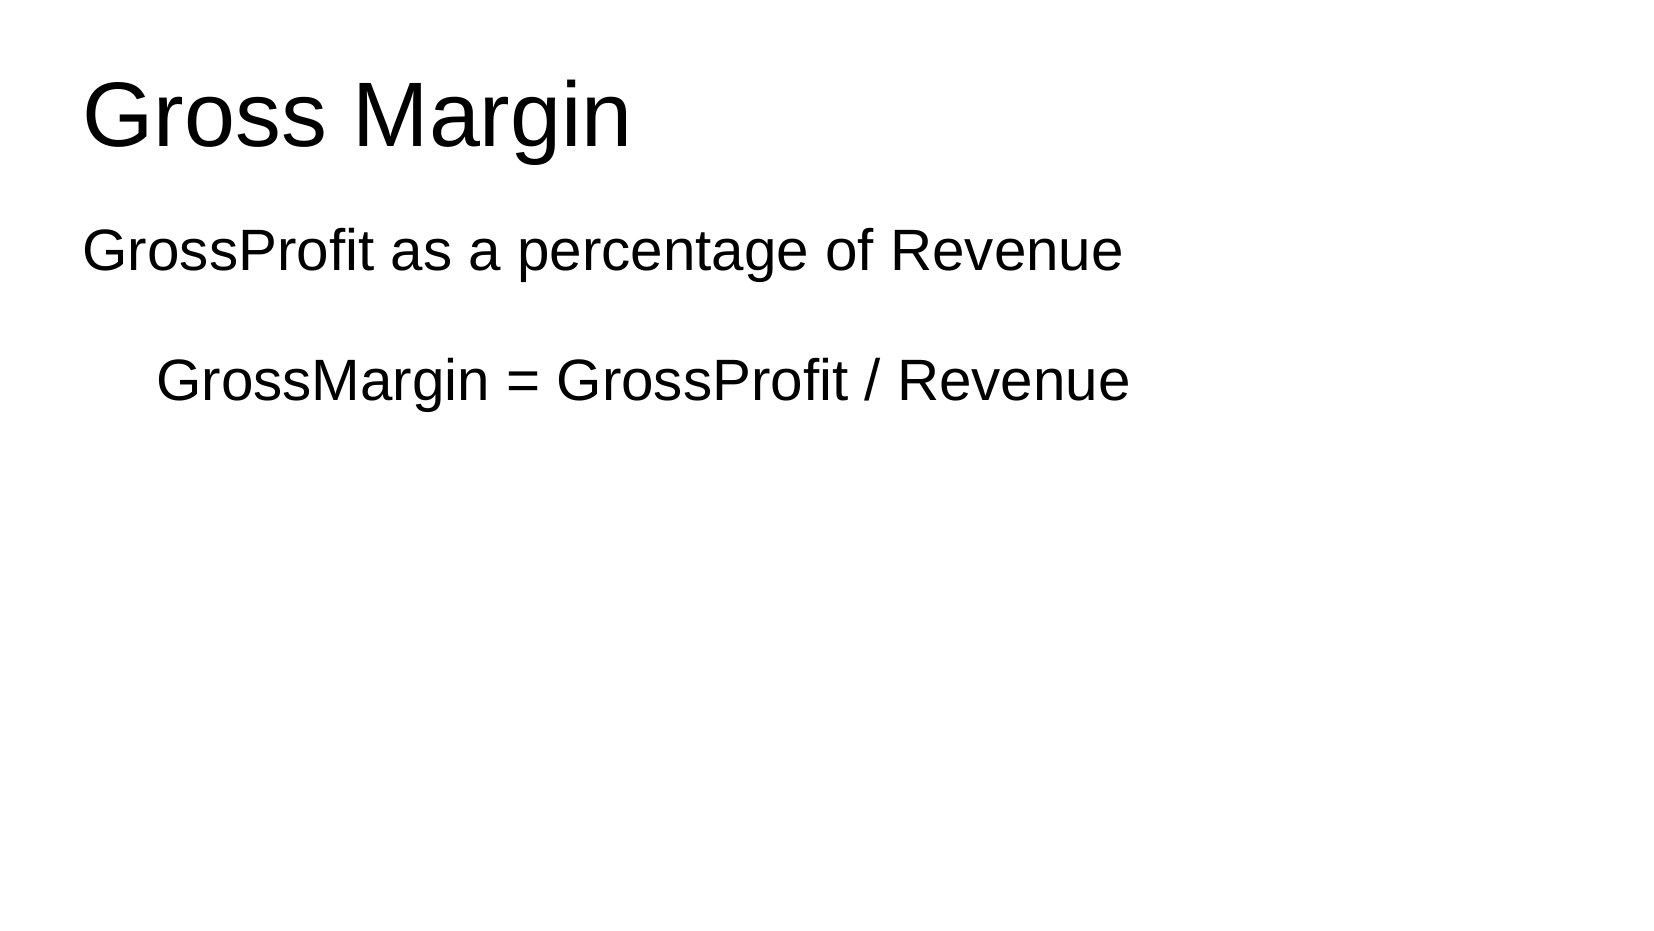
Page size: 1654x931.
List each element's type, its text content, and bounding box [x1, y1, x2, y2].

subtitle GrossProfit as a percentage of Revenue GrossMargin = GrossProfit / Revenue [82, 217, 1571, 543]
title Gross Margin [82, 37, 1571, 193]
